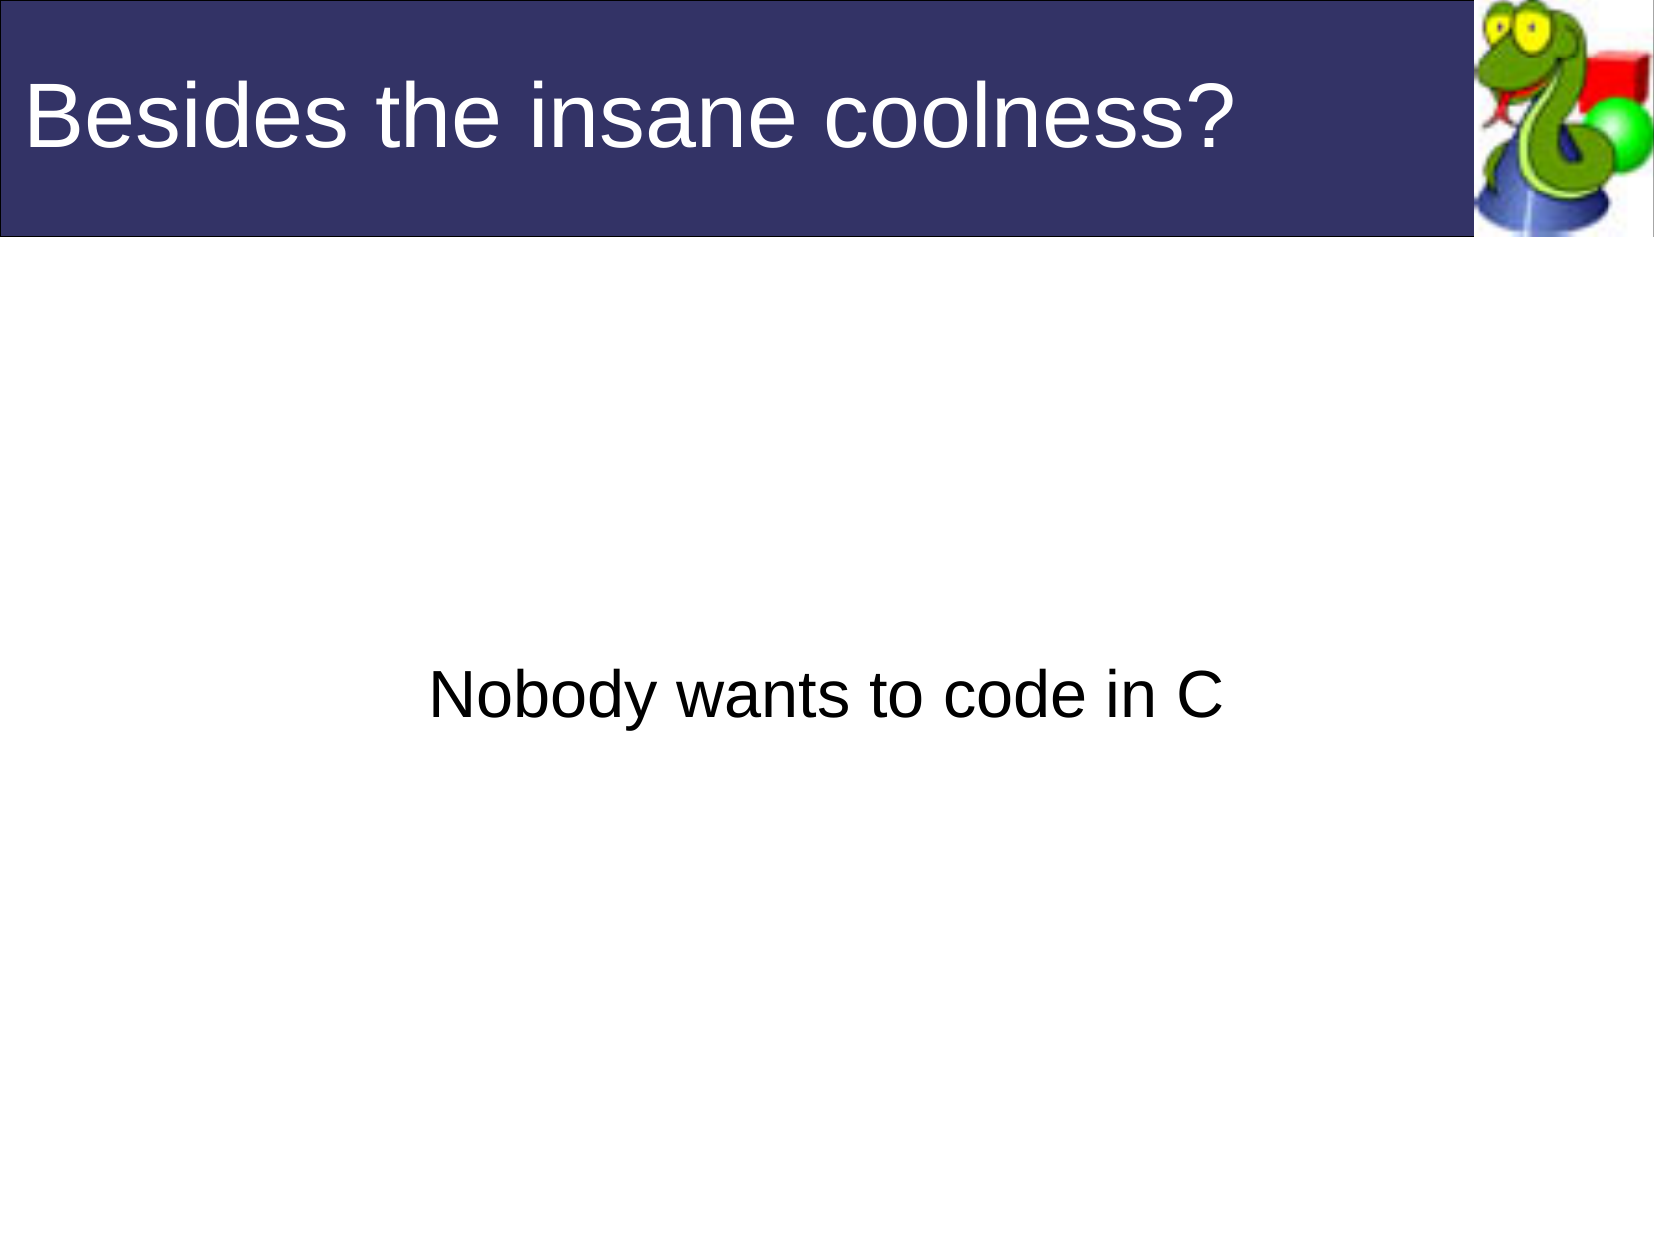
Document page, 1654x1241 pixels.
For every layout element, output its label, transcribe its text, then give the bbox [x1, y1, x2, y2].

picture [1474, 0, 1654, 237]
title Besides the insane coolness? [23, 19, 1477, 212]
subtitle Nobody wants to code in C [88, 450, 1565, 938]
